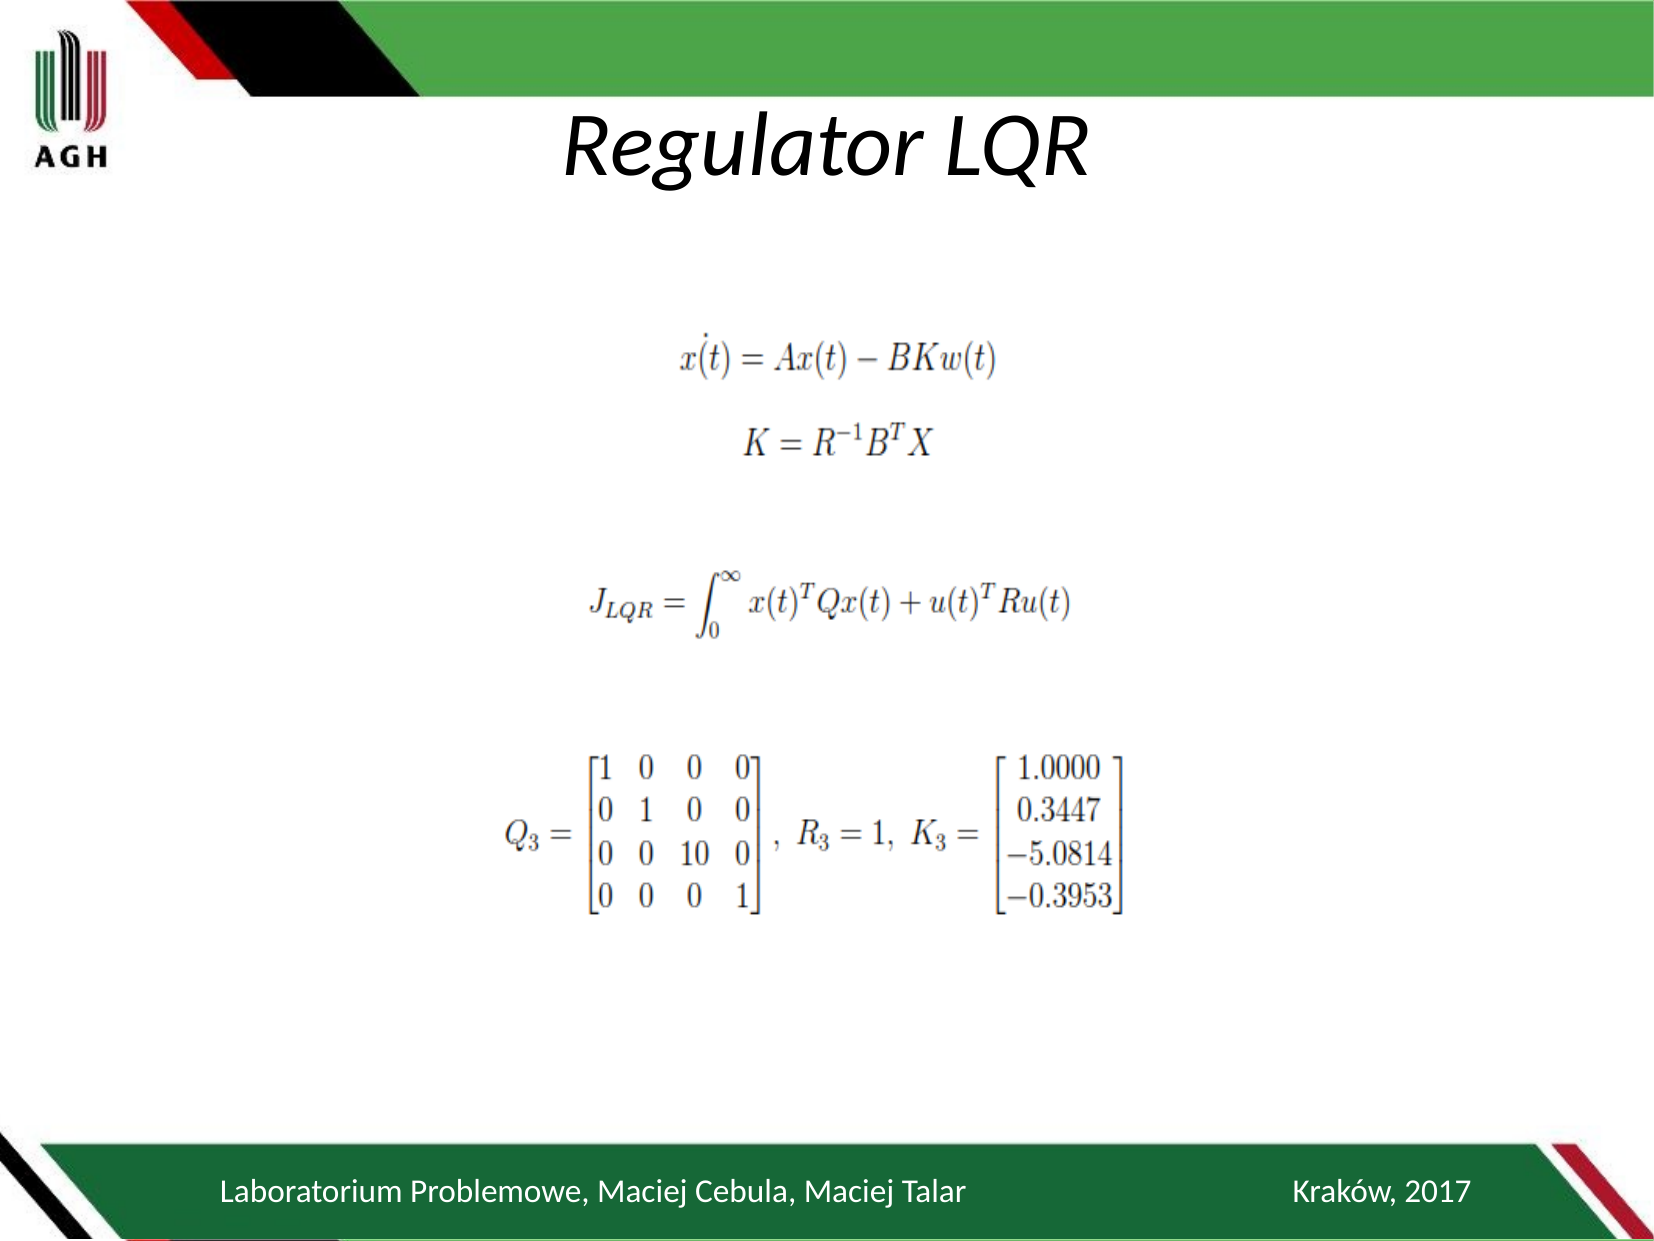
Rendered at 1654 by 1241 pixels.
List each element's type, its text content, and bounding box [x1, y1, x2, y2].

text_box Kraków, 2017 [1285, 1161, 1487, 1217]
title Regulator LQR [82, 49, 1571, 257]
text_box Laboratorium Problemowe, Maciej Cebula, Maciej Talar [212, 1161, 976, 1217]
picture [0, 0, 1654, 1241]
